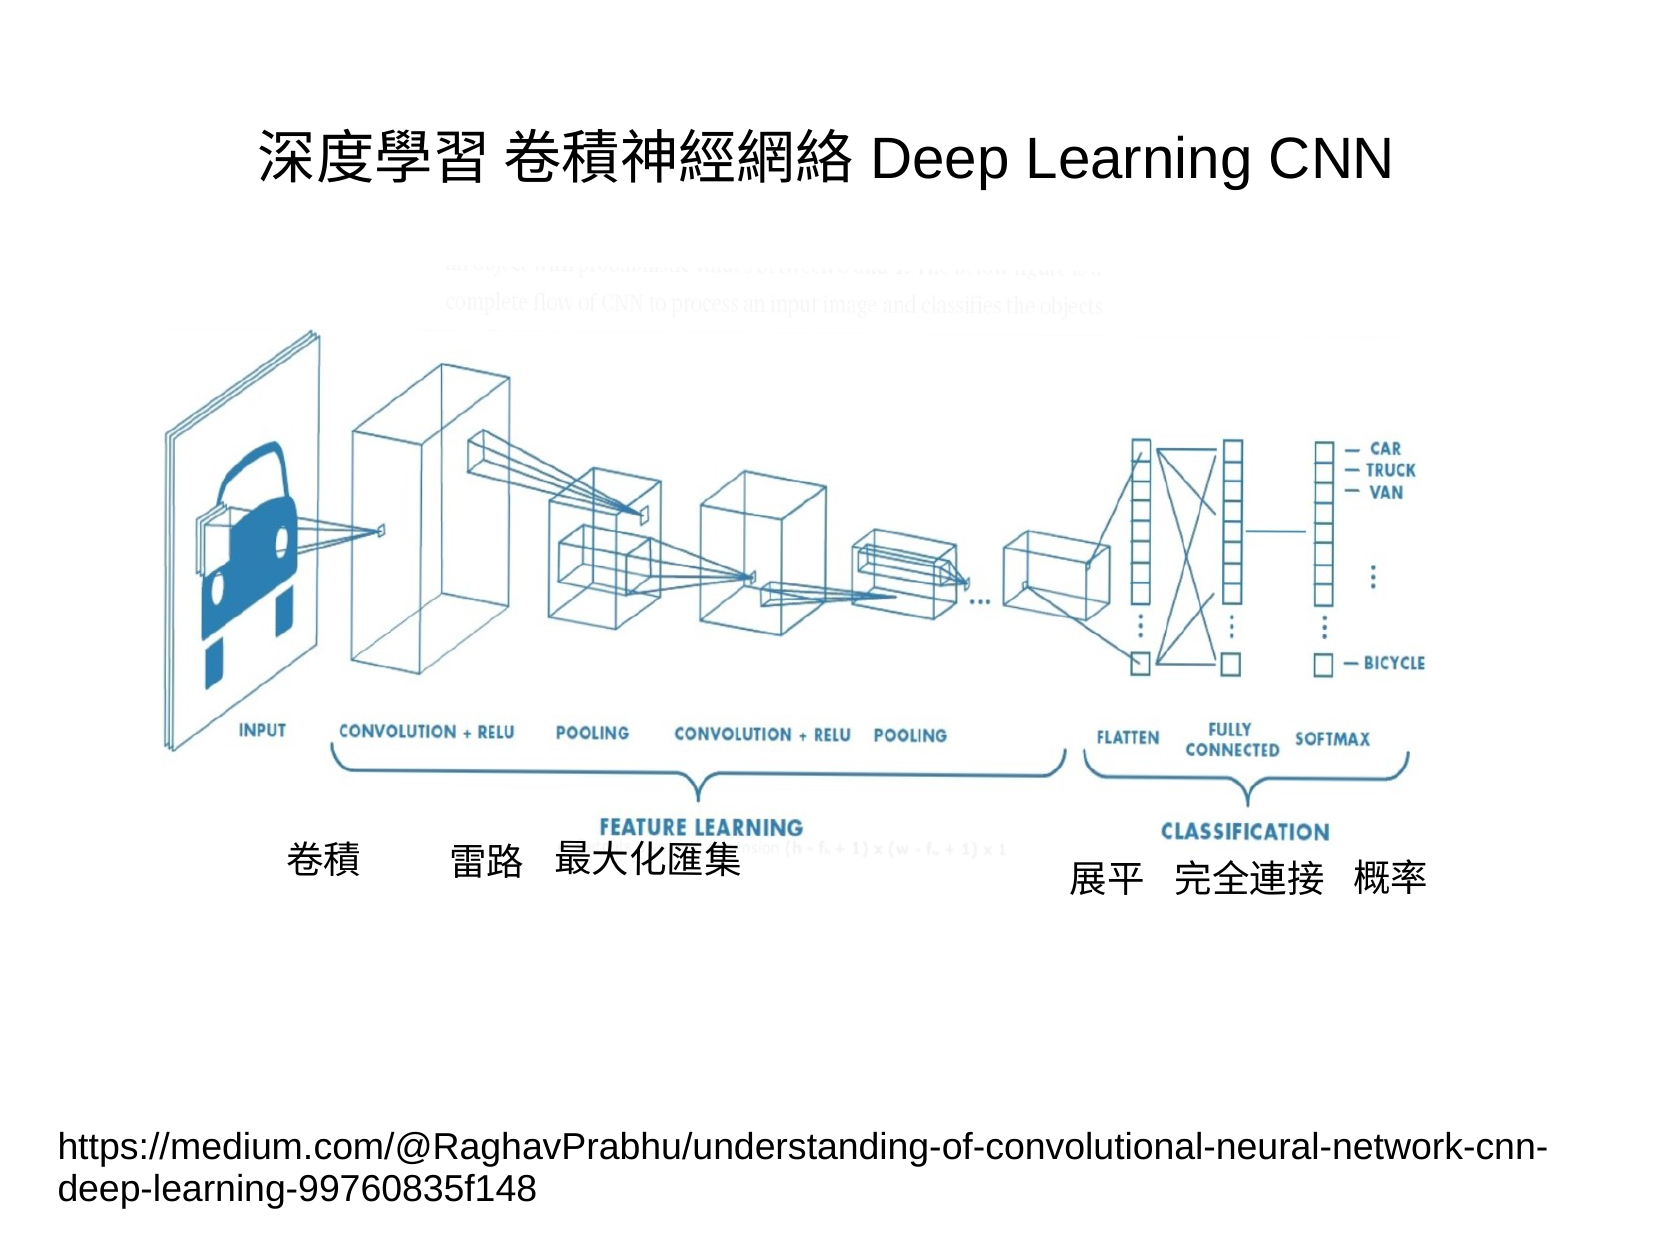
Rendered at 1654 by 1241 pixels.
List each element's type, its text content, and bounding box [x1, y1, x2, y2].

text_box 展平 [1055, 841, 1160, 908]
text_box 卷積 [215, 830, 450, 928]
text_box 雷路 [378, 831, 613, 913]
text_box 最大化匯集 [484, 827, 783, 898]
text_box 概率 [1282, 848, 1517, 928]
text_box https://medium.com/@RaghavPrabhu/understanding-of-convolutional-neural-network-cnn-deep-learning-99760835f148 [42, 1117, 1654, 1217]
picture [143, 262, 1497, 918]
title 深度學習 卷積神經網絡Deep Learning CNN [82, 49, 1571, 257]
text_box 完全連接 [1159, 841, 1340, 905]
